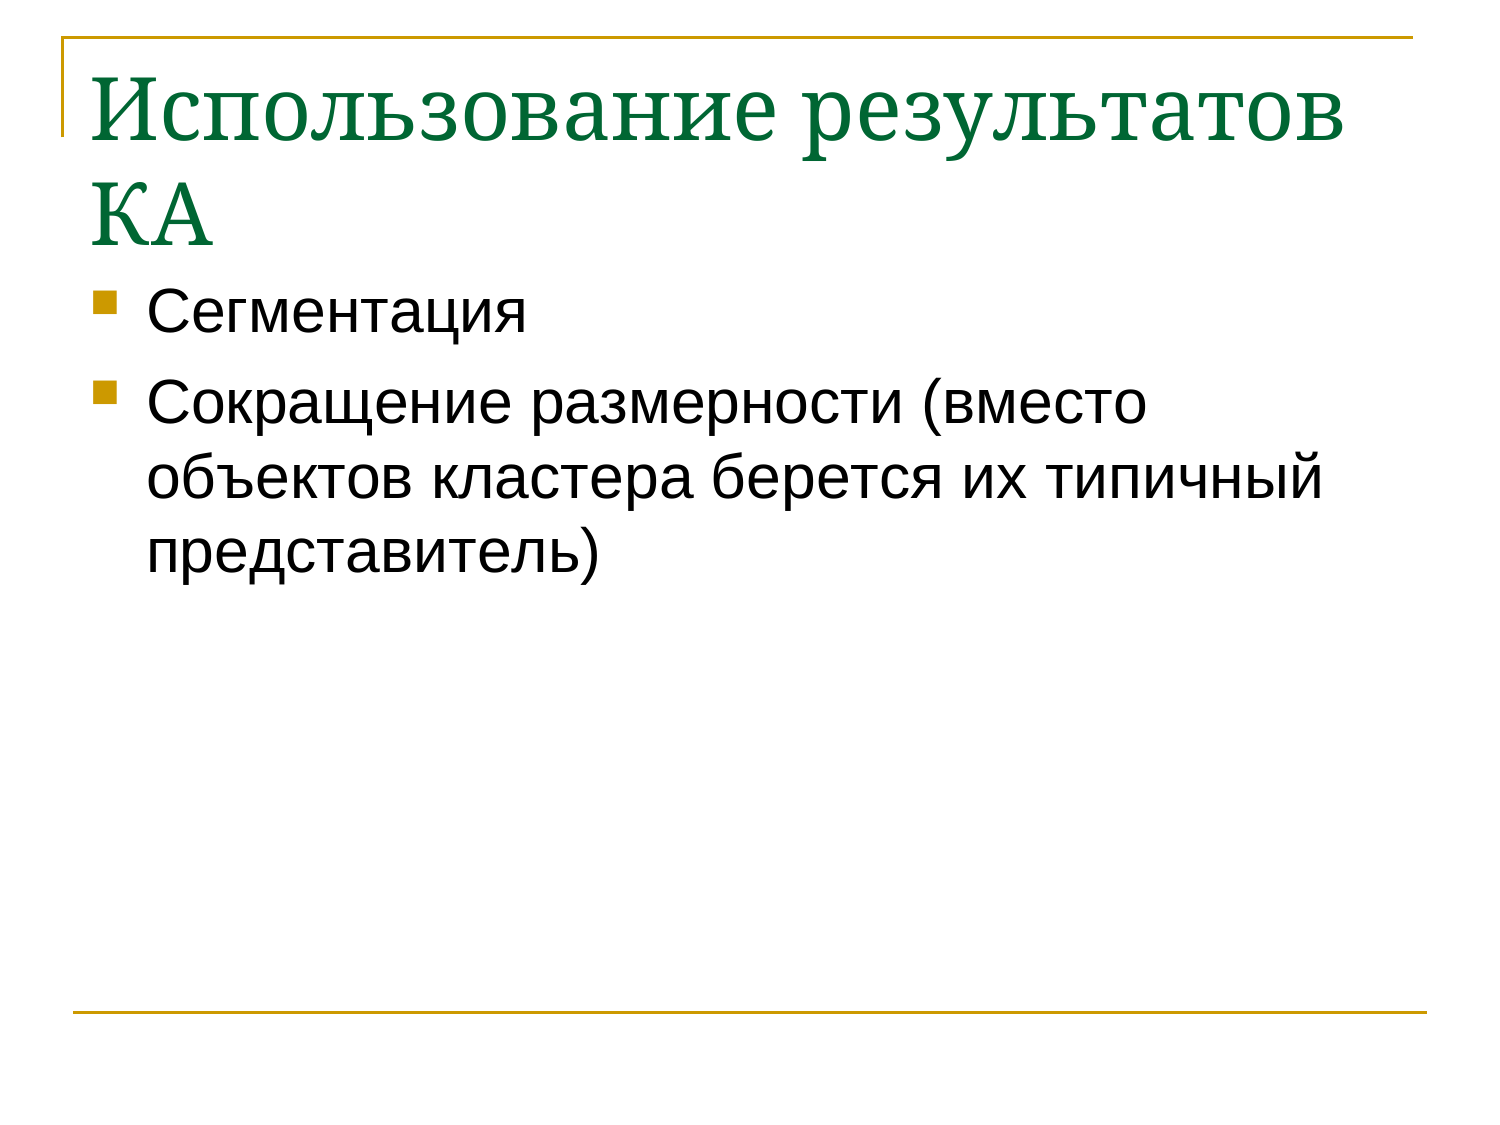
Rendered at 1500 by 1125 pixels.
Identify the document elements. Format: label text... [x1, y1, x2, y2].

list Сегментация Сокращение размерности (вместо объектов кластера берется их типичный представитель) [75, 262, 1426, 1006]
title Использование результатов КА [75, 45, 1426, 233]
